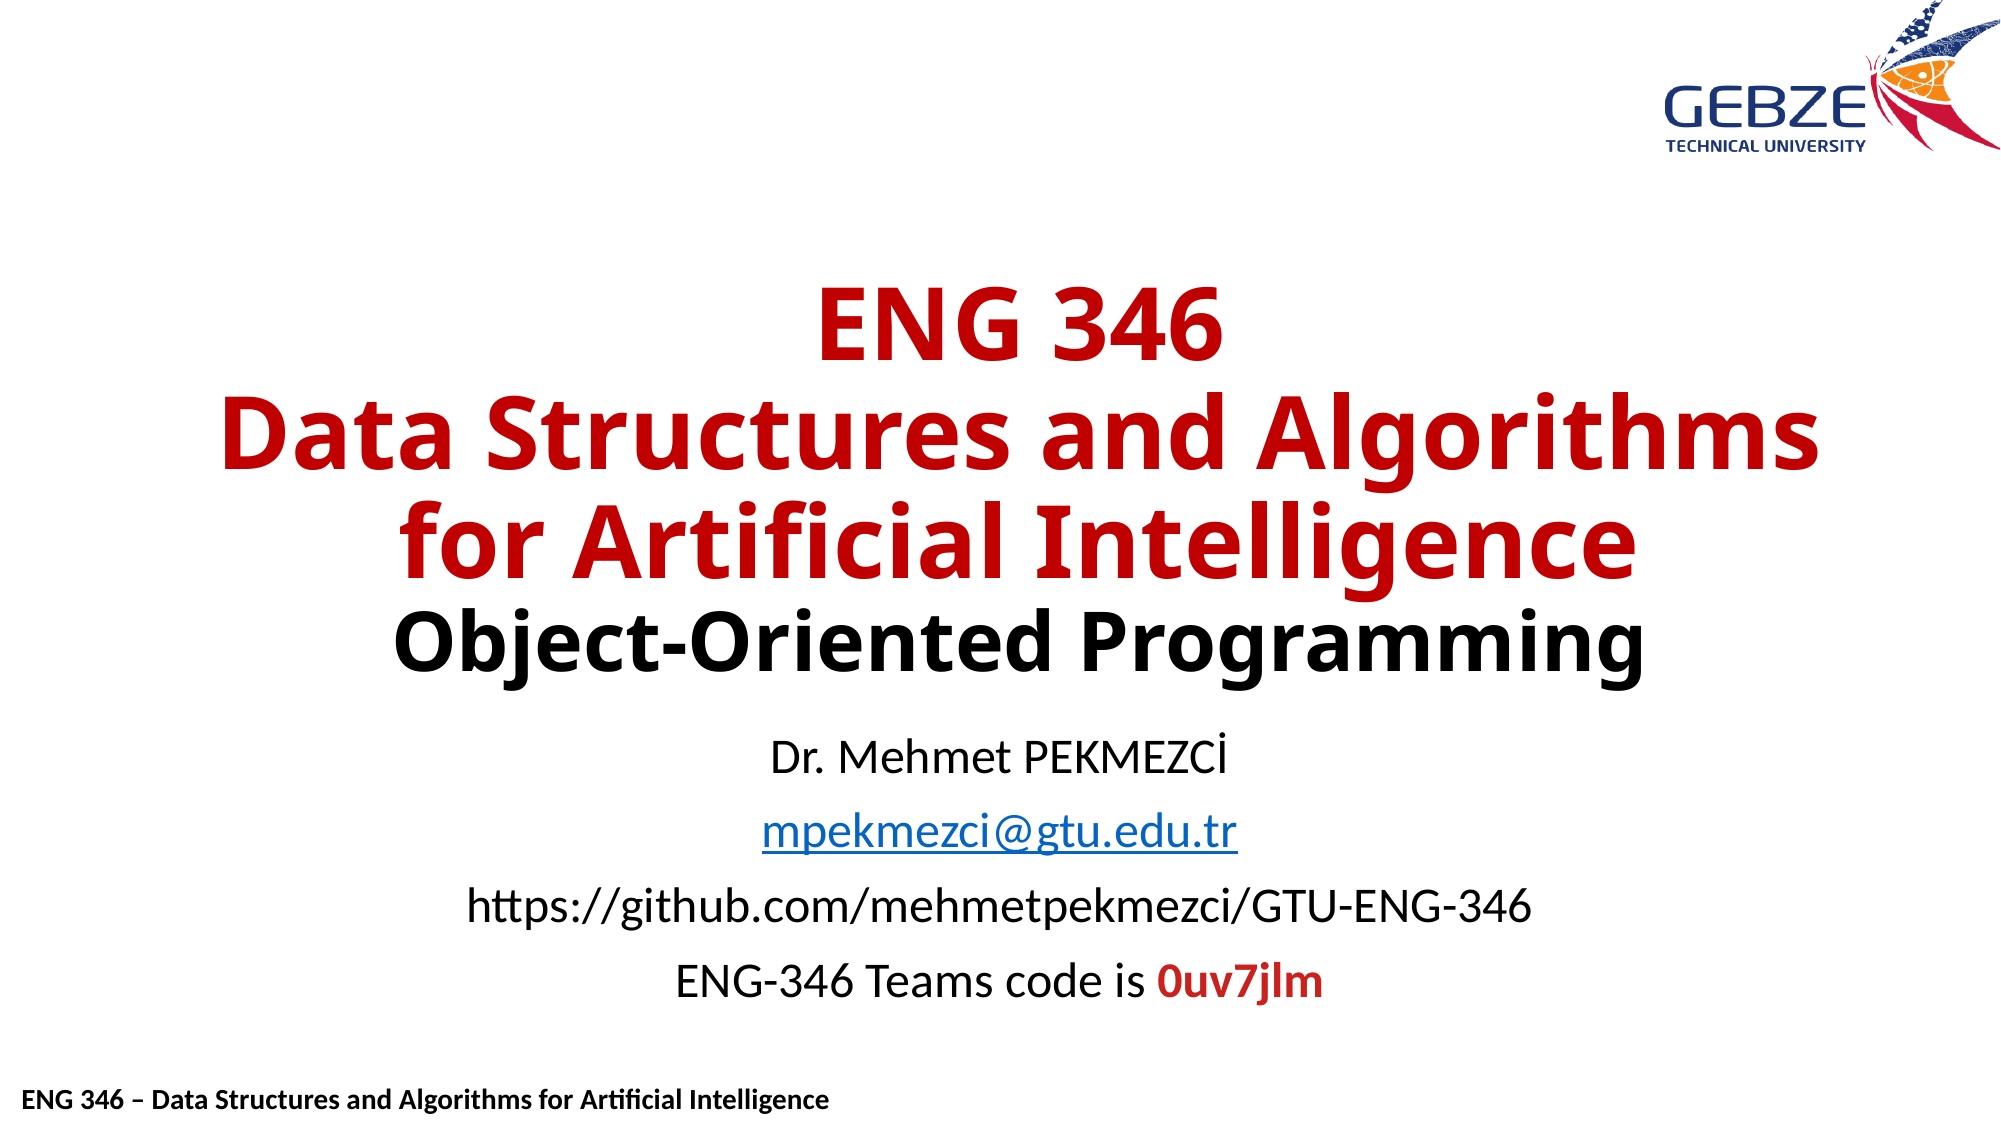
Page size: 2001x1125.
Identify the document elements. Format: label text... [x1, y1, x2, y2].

title ENG 346 Data Structures and Algorithms for Artificial Intelligence Object-Oriented Programming [198, 184, 1841, 698]
picture [1665, 0, 2001, 152]
subtitle Dr. Mehmet PEKMEZCİ mpekmezci@gtu.edu.tr https://github.com/mehmetpekmezci/GTU-ENG-346 ENG-346 Teams code is 0uv7jlm [249, 722, 1750, 888]
